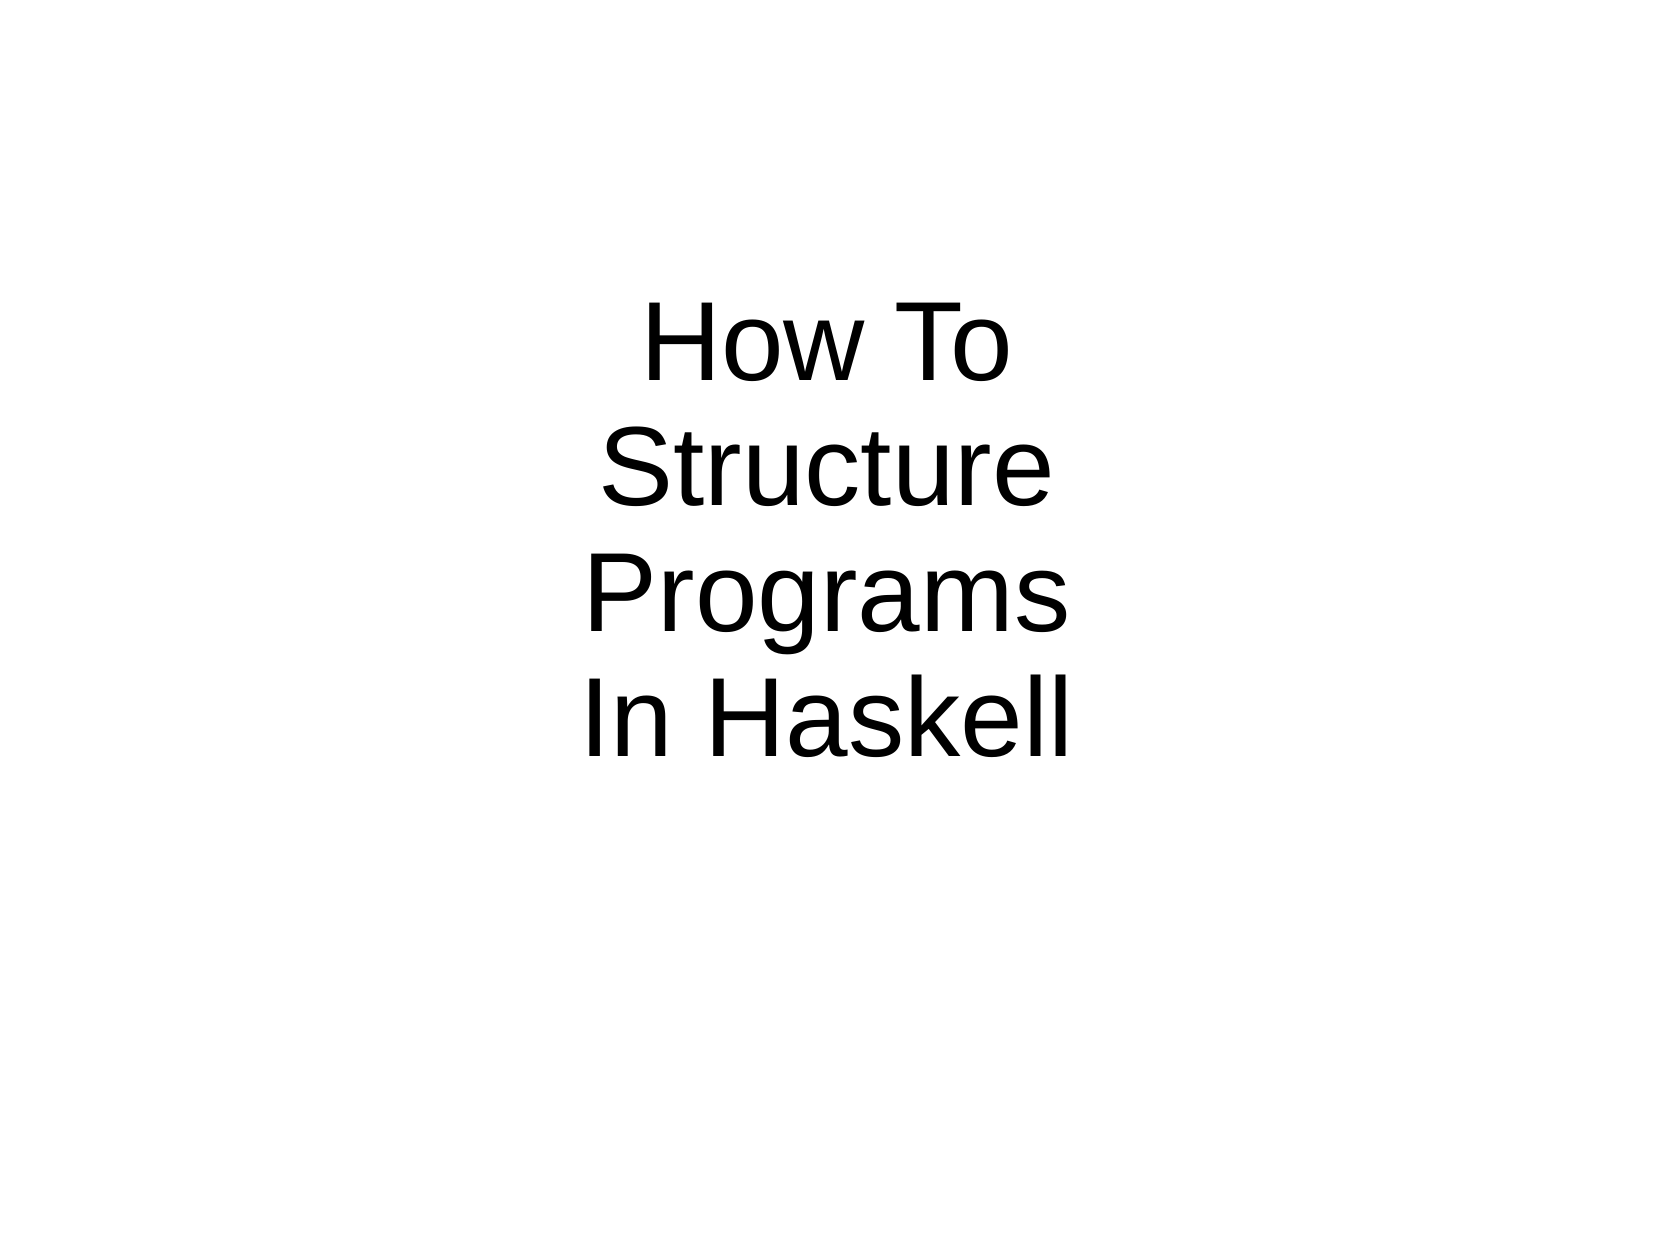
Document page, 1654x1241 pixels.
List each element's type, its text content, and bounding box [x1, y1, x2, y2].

subtitle How To Structure Programs In Haskell [82, 49, 1571, 1010]
